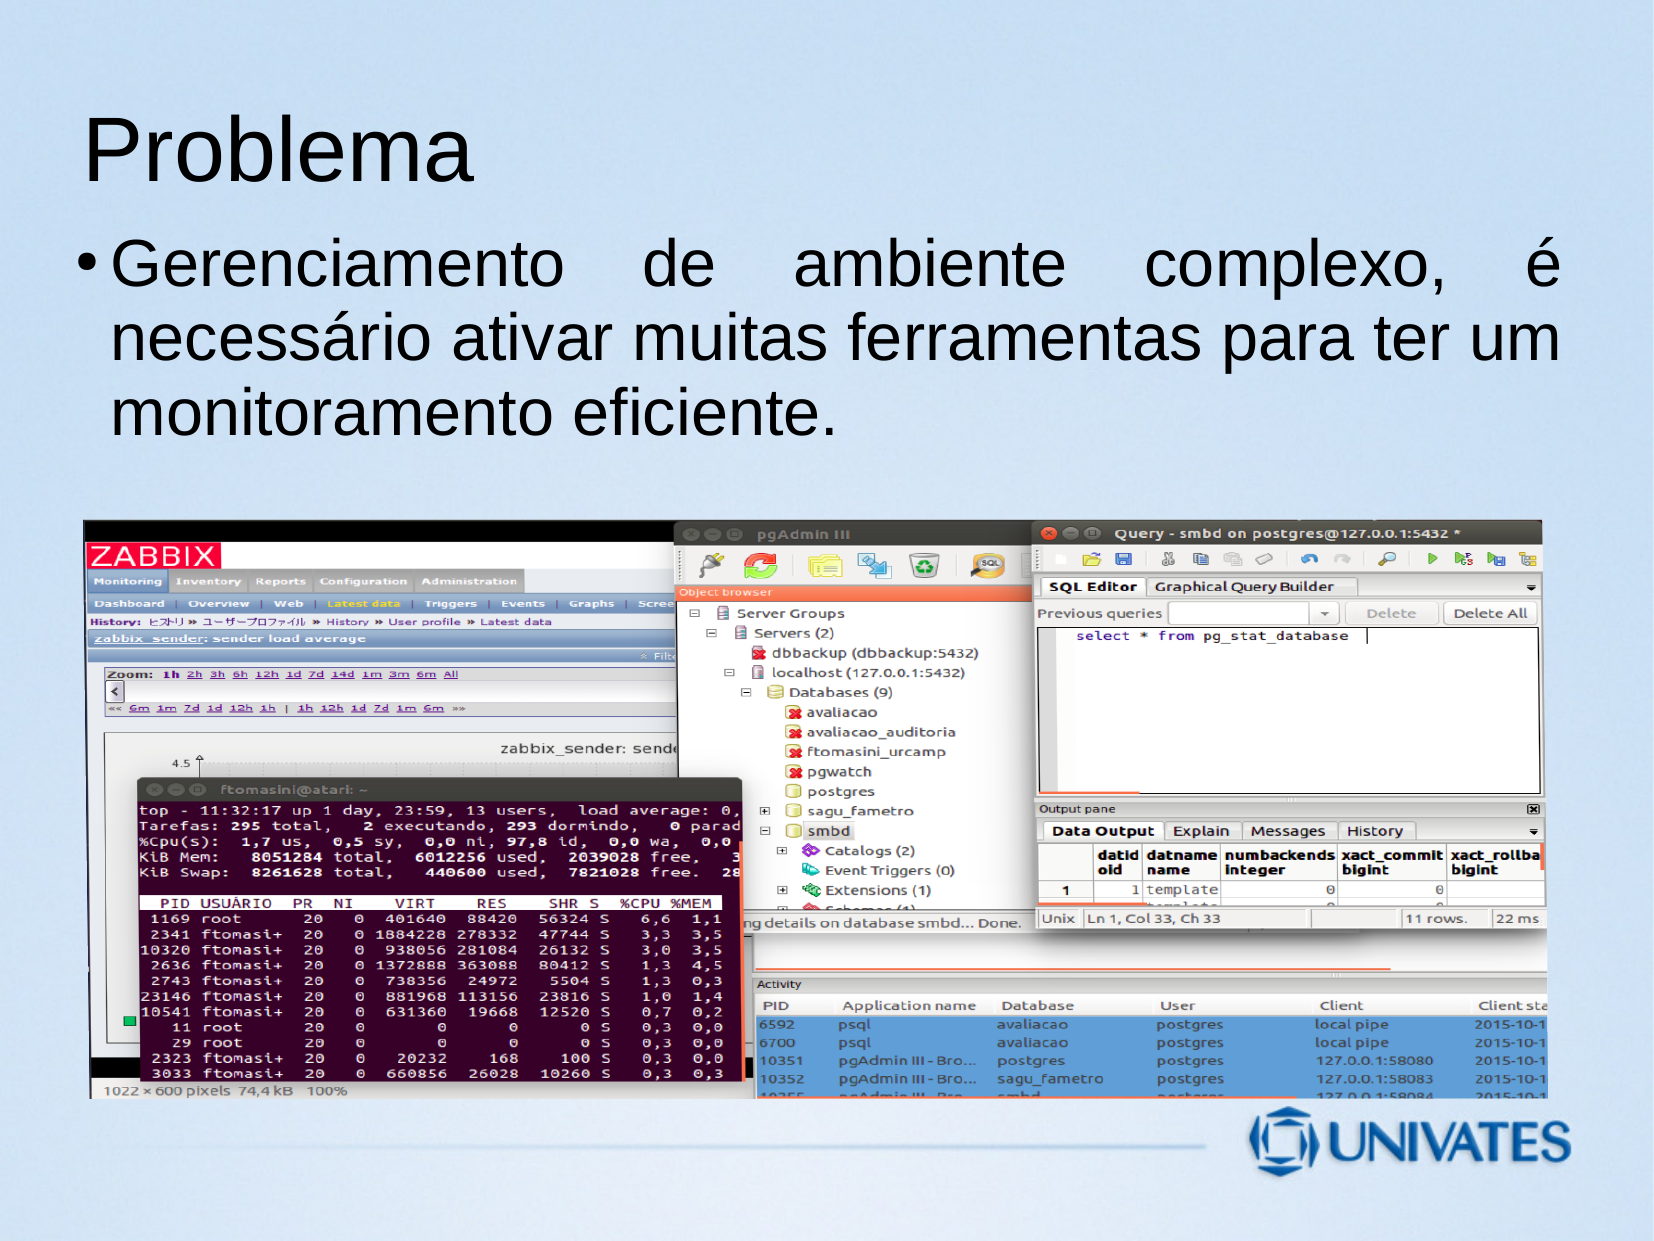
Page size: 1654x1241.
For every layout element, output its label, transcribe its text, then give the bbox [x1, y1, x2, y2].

picture [0, 0, 1654, 1241]
title Problema [82, 49, 1571, 257]
subtitle Gerenciamento de ambiente complexo, é necessário ativar muitas ferramentas para ter um monitoramento eficiente. [75, 225, 1564, 945]
